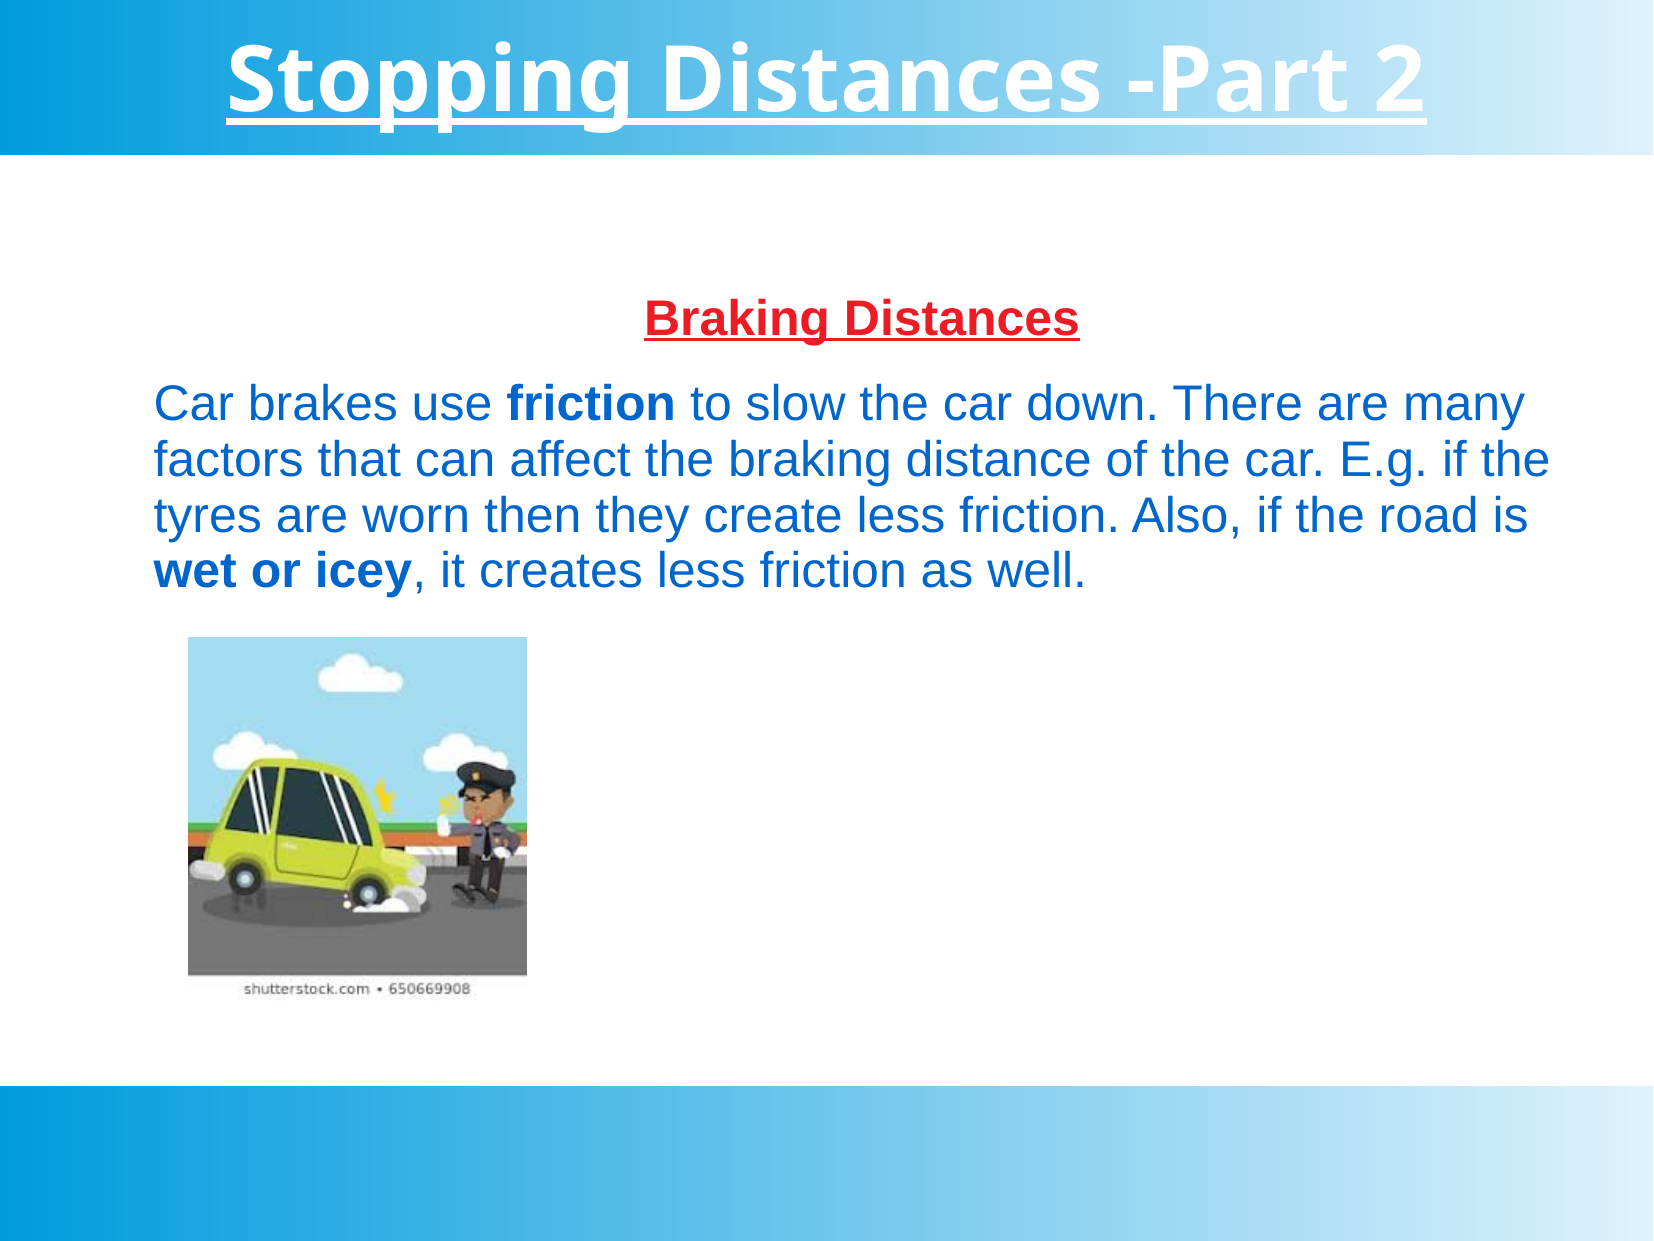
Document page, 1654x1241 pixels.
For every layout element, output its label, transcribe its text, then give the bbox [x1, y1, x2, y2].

title Stopping Distances -Part 2 [82, 23, 1571, 129]
list Braking Distances Car brakes use friction to slow the car down. There are many factors that can affect the braking distance of the car. E.g. if the tyres are worn then they create less friction. Also, if the road is wet or icey, it creates less friction as well. [82, 290, 1571, 1010]
picture [188, 637, 527, 1002]
